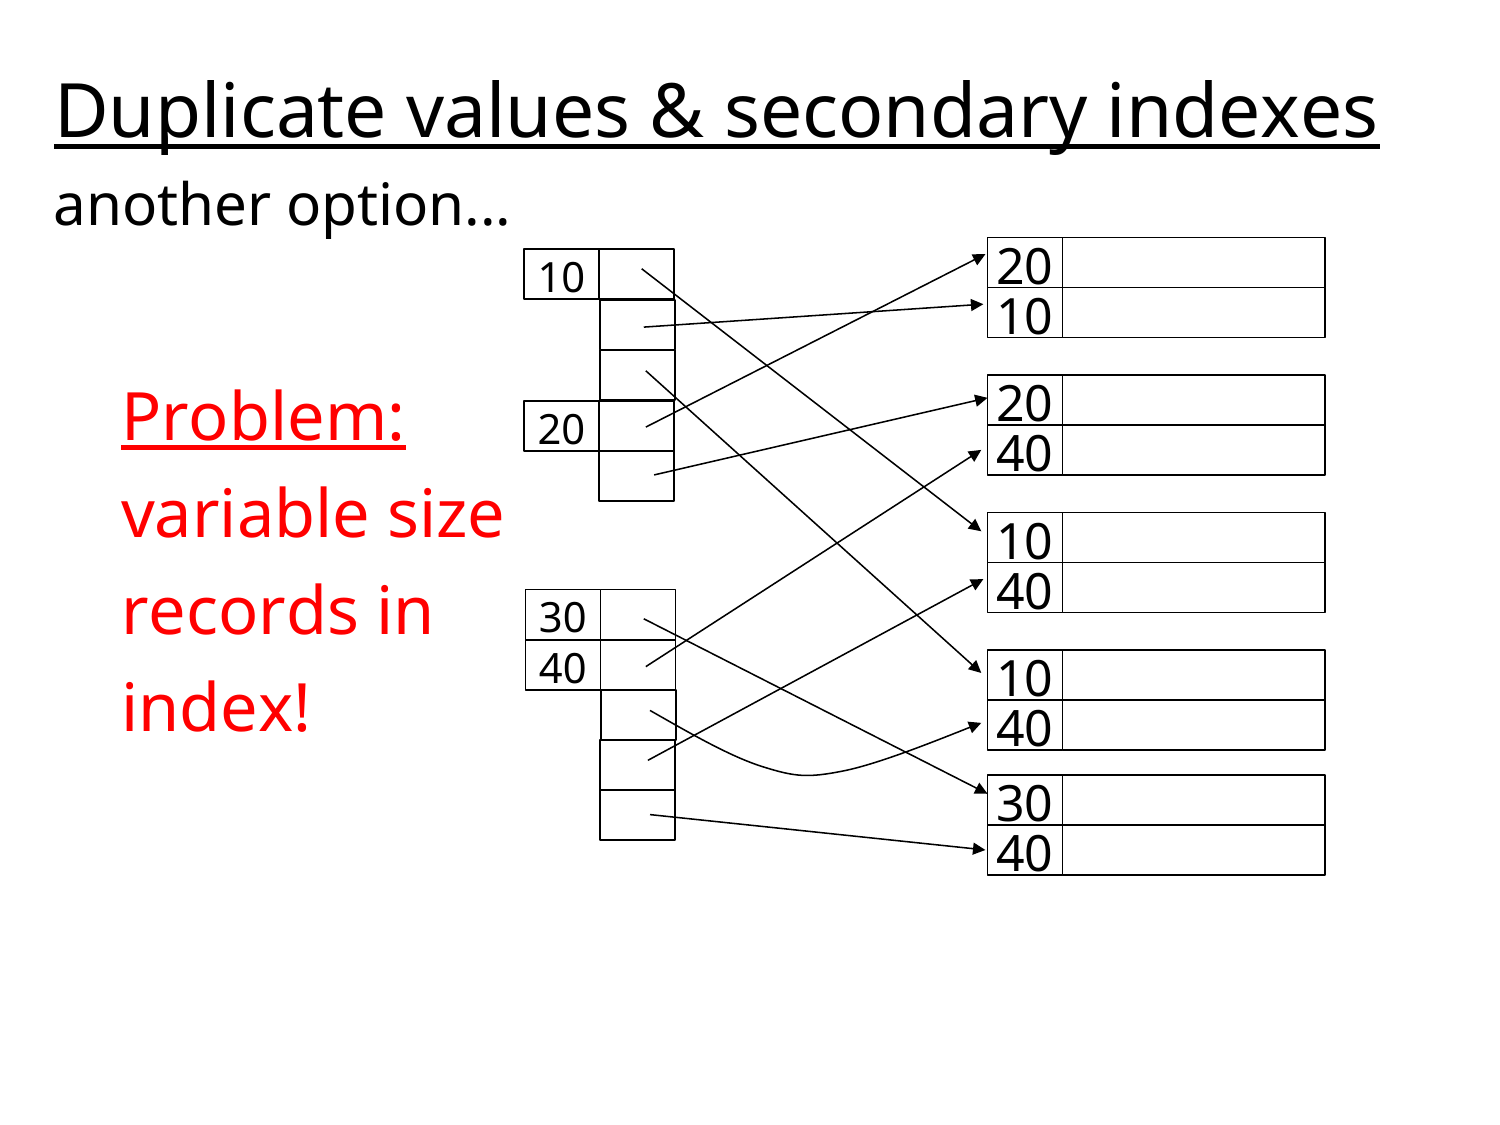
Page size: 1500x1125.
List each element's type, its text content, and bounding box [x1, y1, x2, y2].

text_box [598, 249, 676, 400]
text_box 20 [987, 237, 1062, 288]
text_box [1062, 237, 1326, 338]
text_box 40 [987, 426, 1062, 475]
text_box [1062, 512, 1326, 613]
text_box [600, 589, 676, 840]
text_box [1062, 774, 1326, 876]
text_box 30 [525, 589, 601, 640]
text_box [1062, 375, 1326, 475]
text_box 10 [987, 512, 1062, 563]
text_box 30 [987, 774, 1062, 826]
text_box 40 [987, 826, 1062, 876]
text_box Problem: variable size records in index! [106, 389, 498, 724]
text_box [599, 401, 675, 501]
text_box 40 [525, 640, 601, 691]
text_box [1062, 650, 1326, 751]
text_box 20 [523, 401, 599, 452]
text_box 40 [987, 563, 1062, 613]
text_box 10 [987, 650, 1062, 701]
text_box 10 [987, 288, 1062, 338]
title Duplicate values & secondary indexes [39, 31, 1500, 180]
text_box 10 [523, 249, 598, 300]
text_box 20 [987, 375, 1062, 426]
text_box 40 [987, 701, 1062, 751]
text_box another option... [51, 157, 514, 243]
